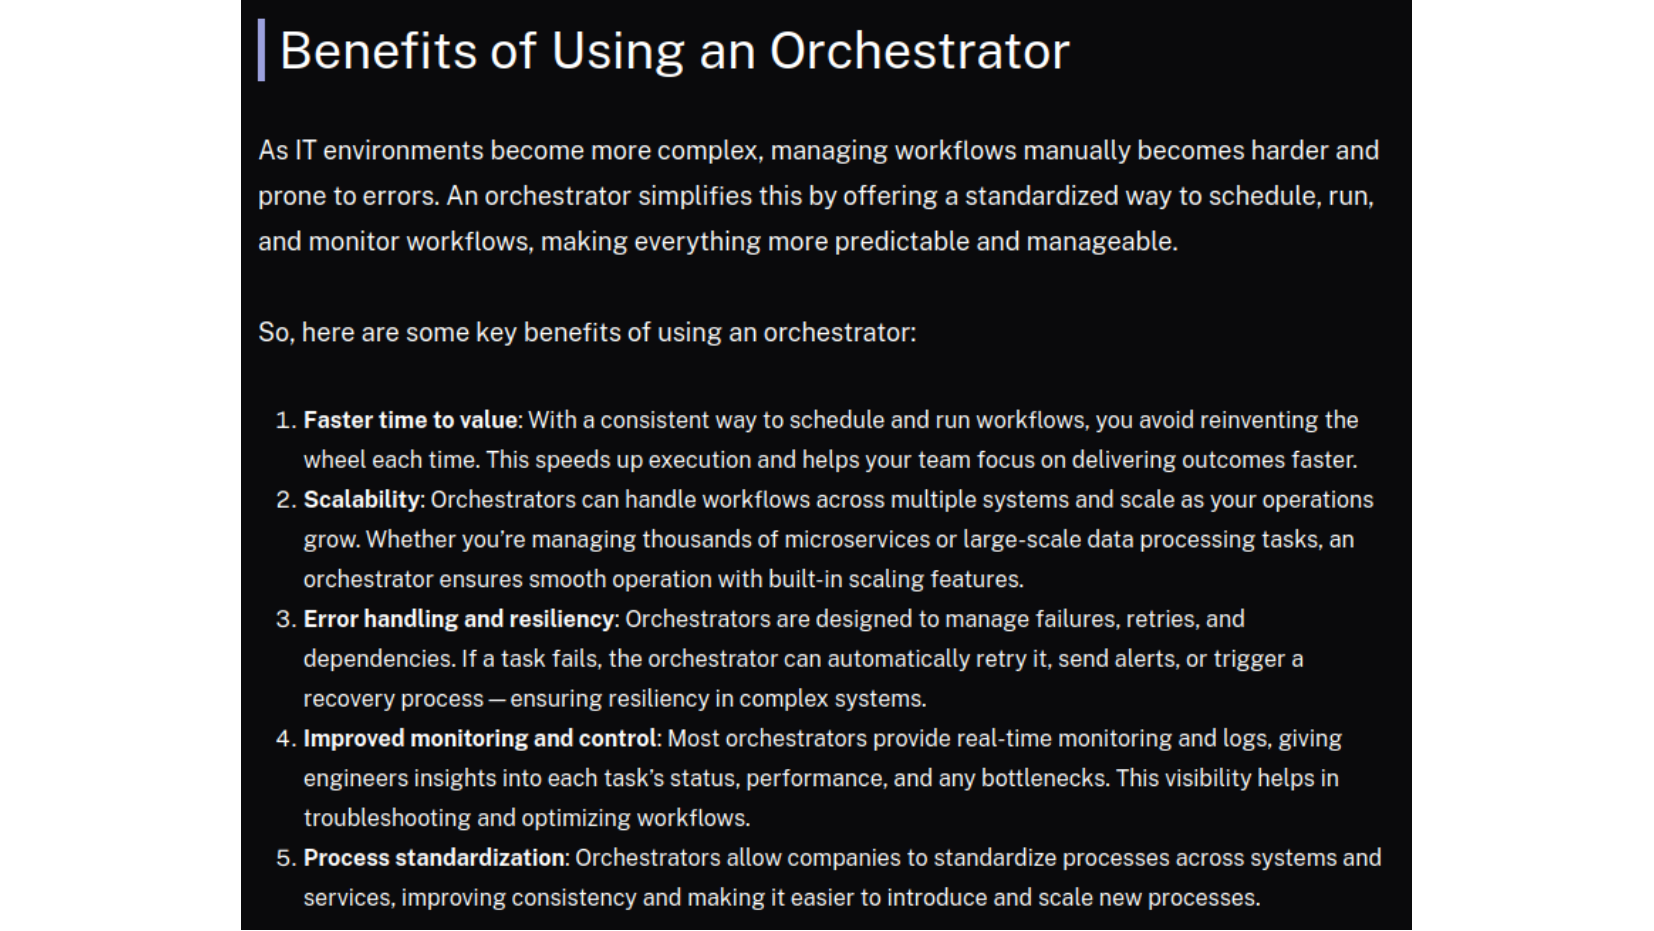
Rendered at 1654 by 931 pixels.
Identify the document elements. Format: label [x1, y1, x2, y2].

picture [241, 0, 1412, 930]
